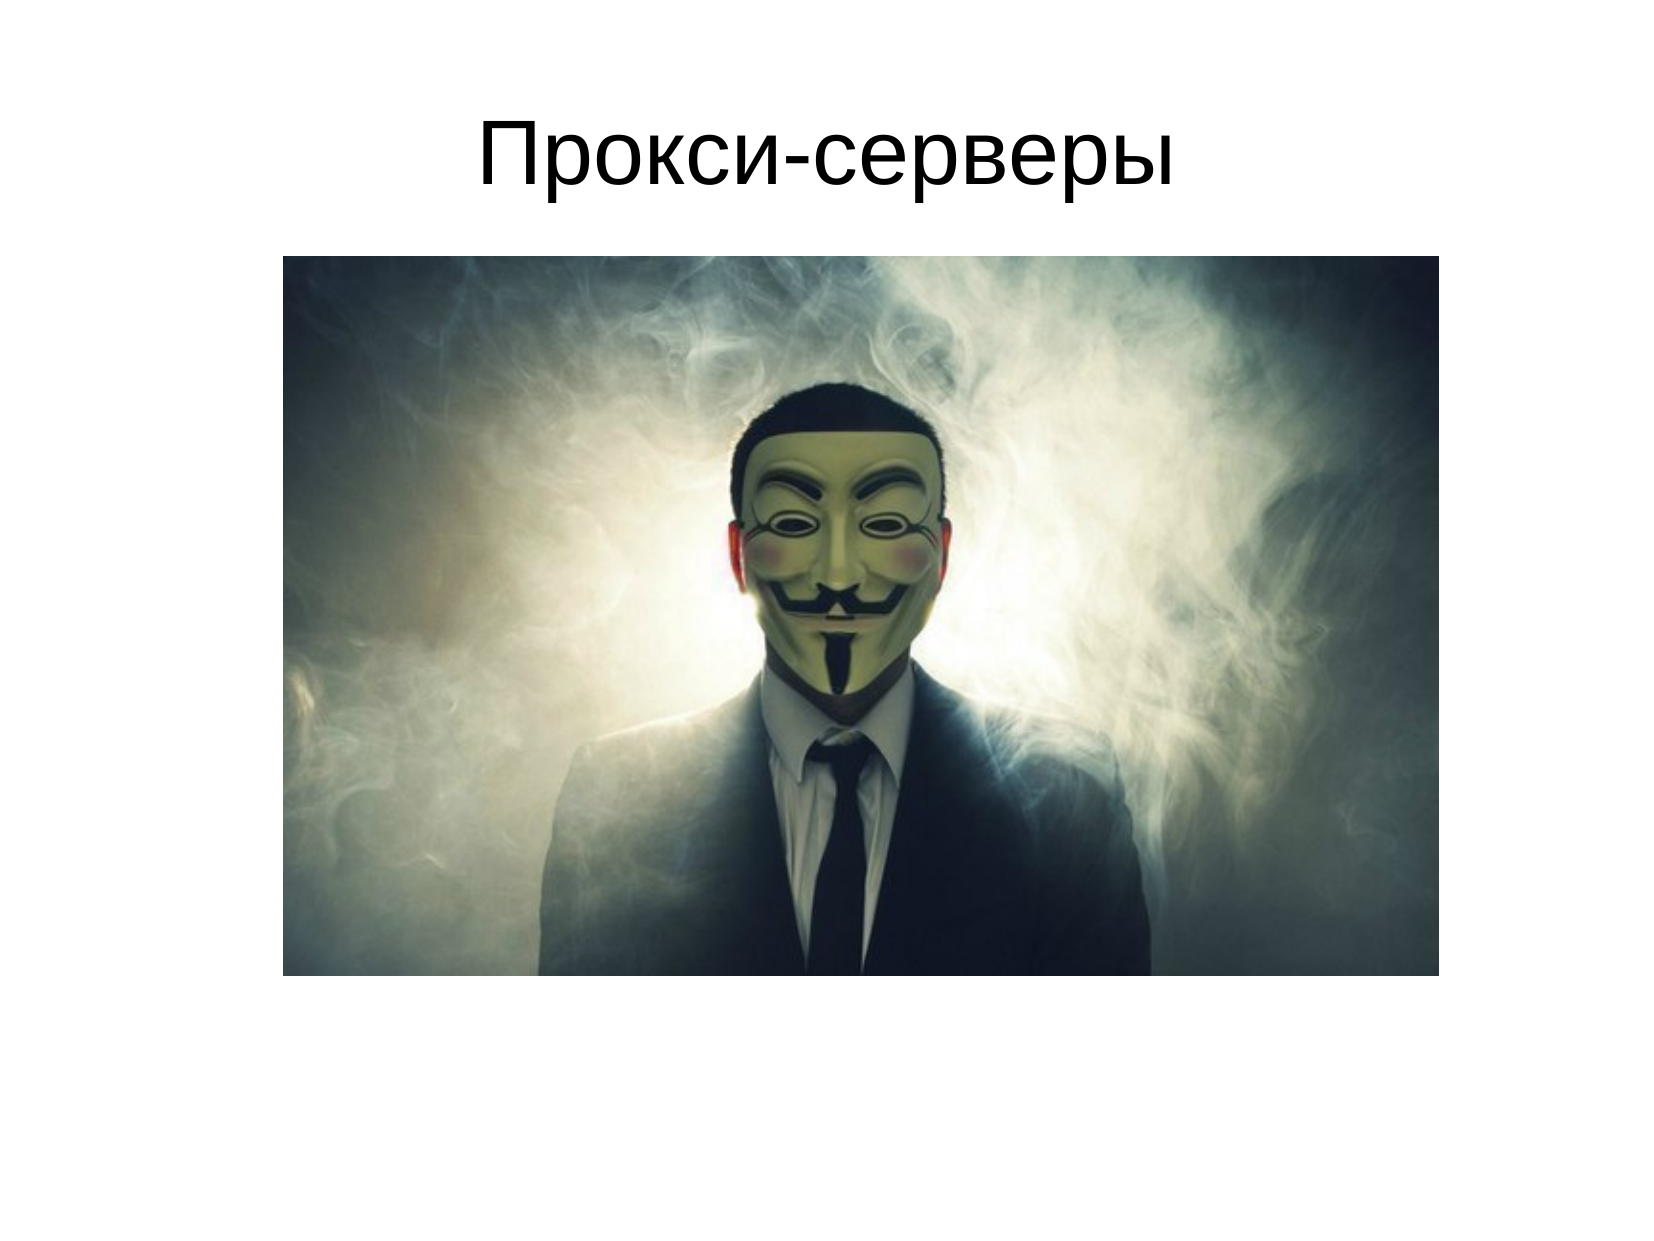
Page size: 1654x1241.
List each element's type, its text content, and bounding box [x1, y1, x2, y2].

picture [283, 256, 1439, 976]
title Прокси-серверы [82, 49, 1571, 257]
